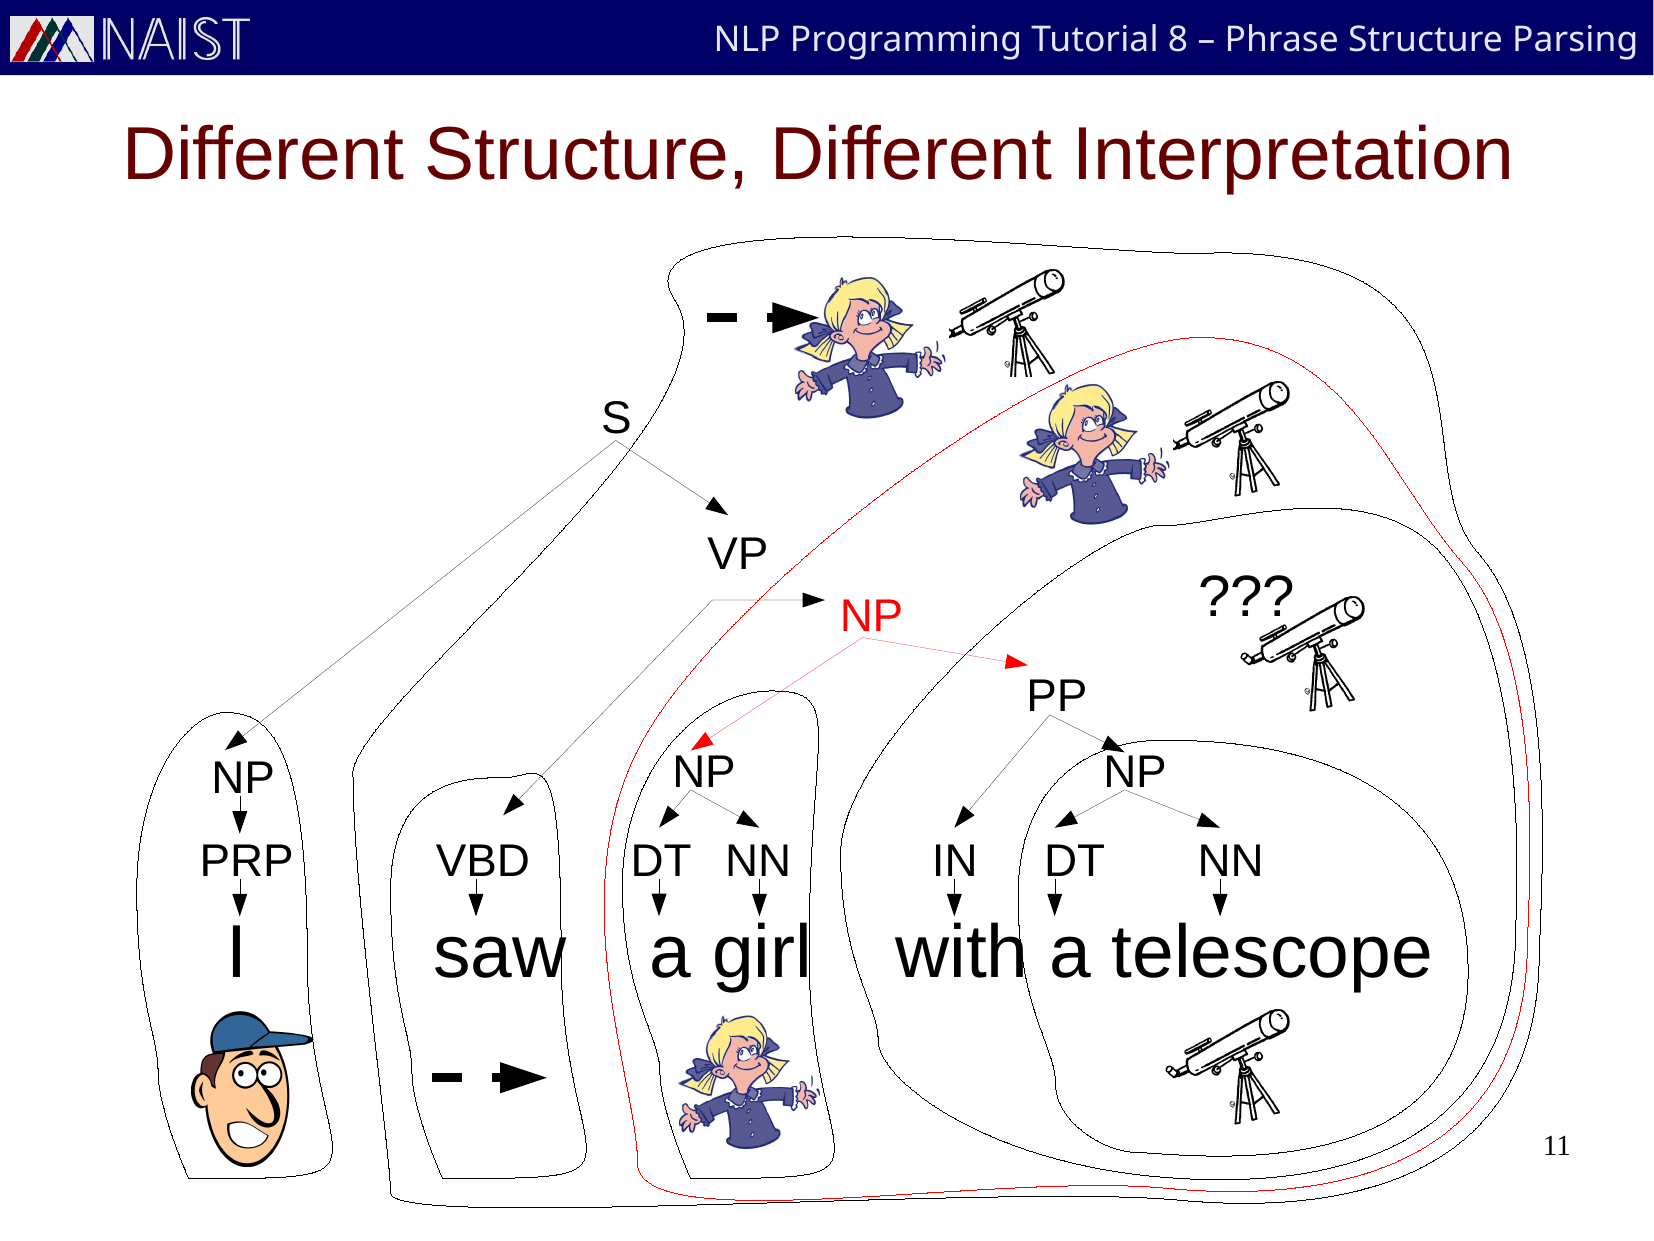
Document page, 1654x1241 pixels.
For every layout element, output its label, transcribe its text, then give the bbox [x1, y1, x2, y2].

picture [102, 17, 251, 57]
text_box NN [1182, 827, 1279, 894]
text_box PRP [184, 827, 309, 894]
picture [1237, 589, 1368, 713]
text_box VBD [421, 827, 545, 894]
text_box NP [657, 738, 751, 805]
text_box PP [1011, 662, 1103, 729]
text_box VP [692, 520, 784, 587]
picture [1162, 1002, 1293, 1126]
text_box DT [1029, 827, 1121, 894]
picture [10, 16, 94, 62]
text_box NN [710, 827, 807, 894]
title Different Structure, Different Interpretation [75, 57, 1564, 249]
picture [666, 1009, 823, 1153]
text_box S [604, 442, 629, 451]
text_box I saw a girl with a telescope [211, 902, 1449, 1002]
text_box IN [917, 827, 993, 894]
text_box ??? [1183, 556, 1311, 637]
picture [781, 262, 1293, 529]
text_box NP [1088, 738, 1182, 805]
text_box DT [615, 827, 707, 894]
text_box NP [196, 744, 290, 811]
text_box NP [825, 582, 919, 649]
text_box S [586, 384, 647, 451]
picture [191, 1002, 321, 1168]
